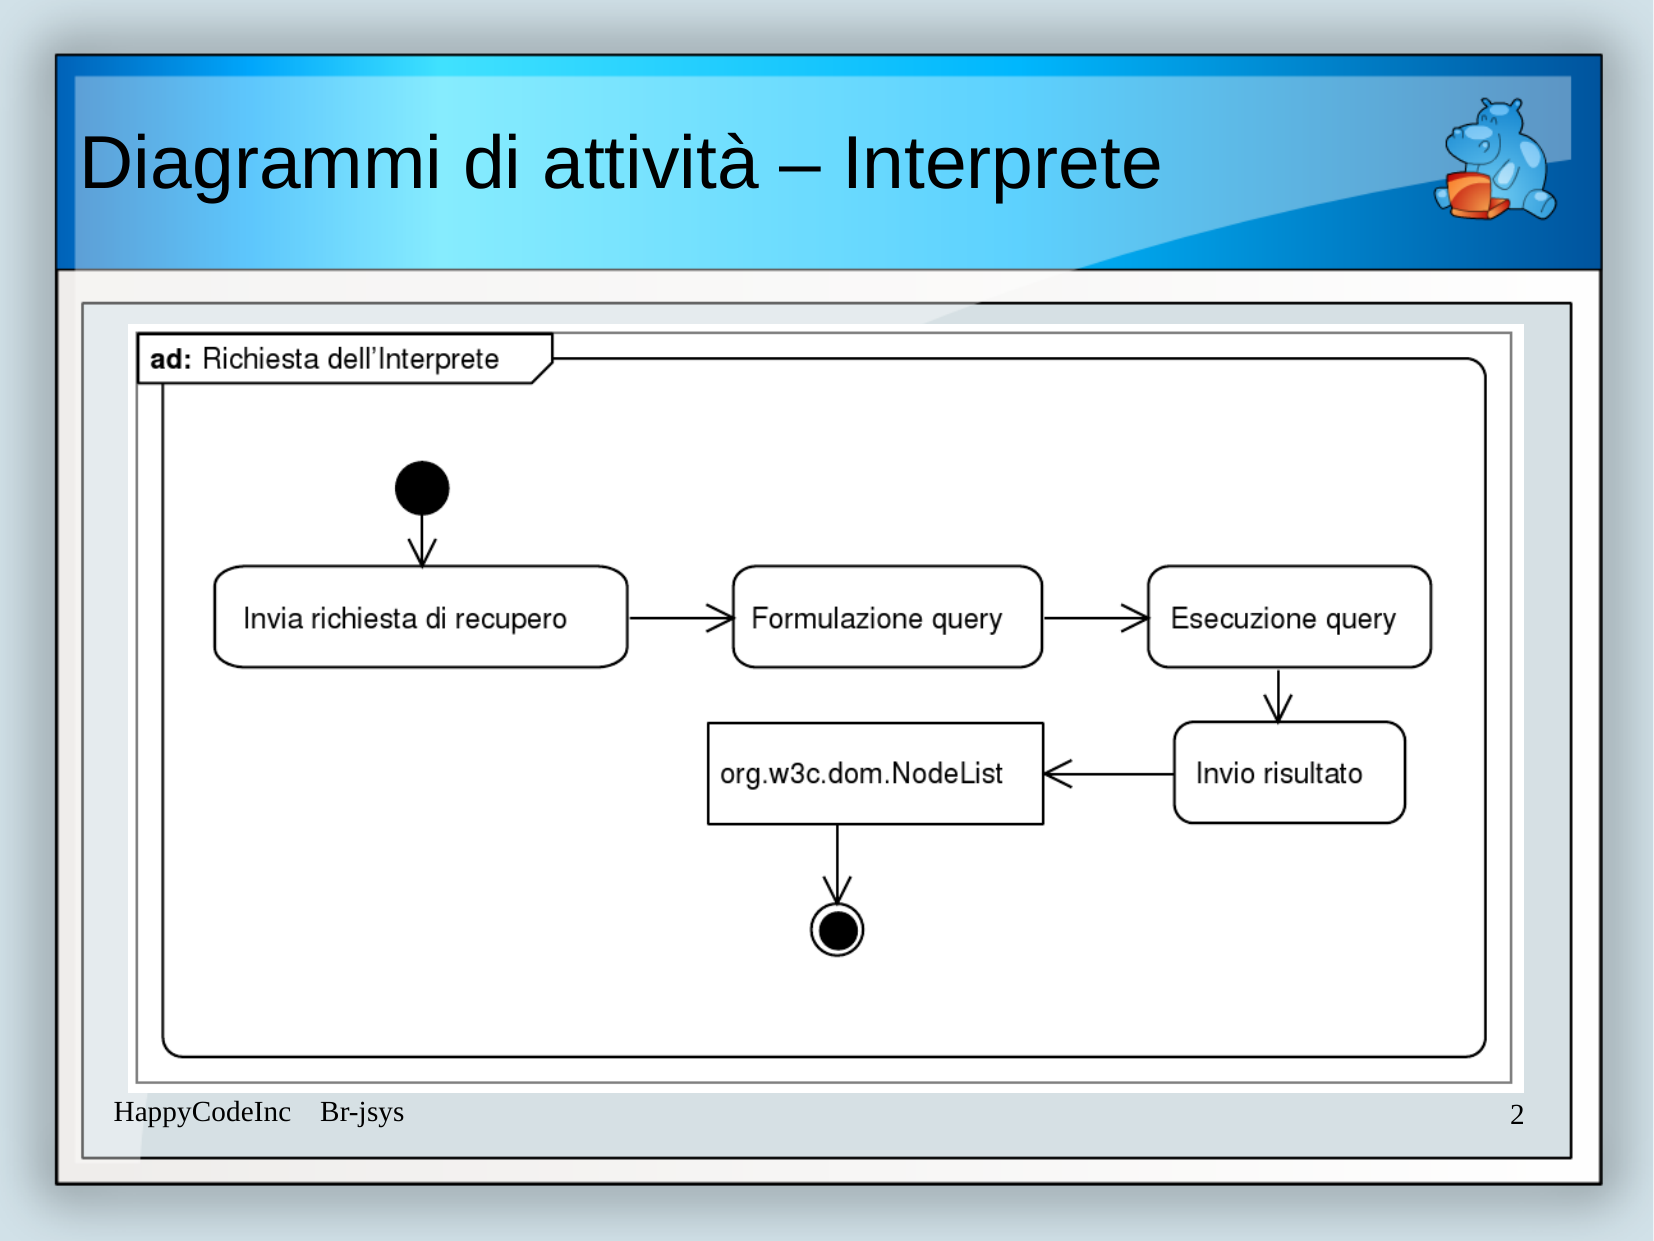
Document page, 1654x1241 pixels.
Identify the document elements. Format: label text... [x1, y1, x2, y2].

title Diagrammi di attività – Interprete [59, 58, 1388, 266]
picture [0, 0, 1654, 1241]
